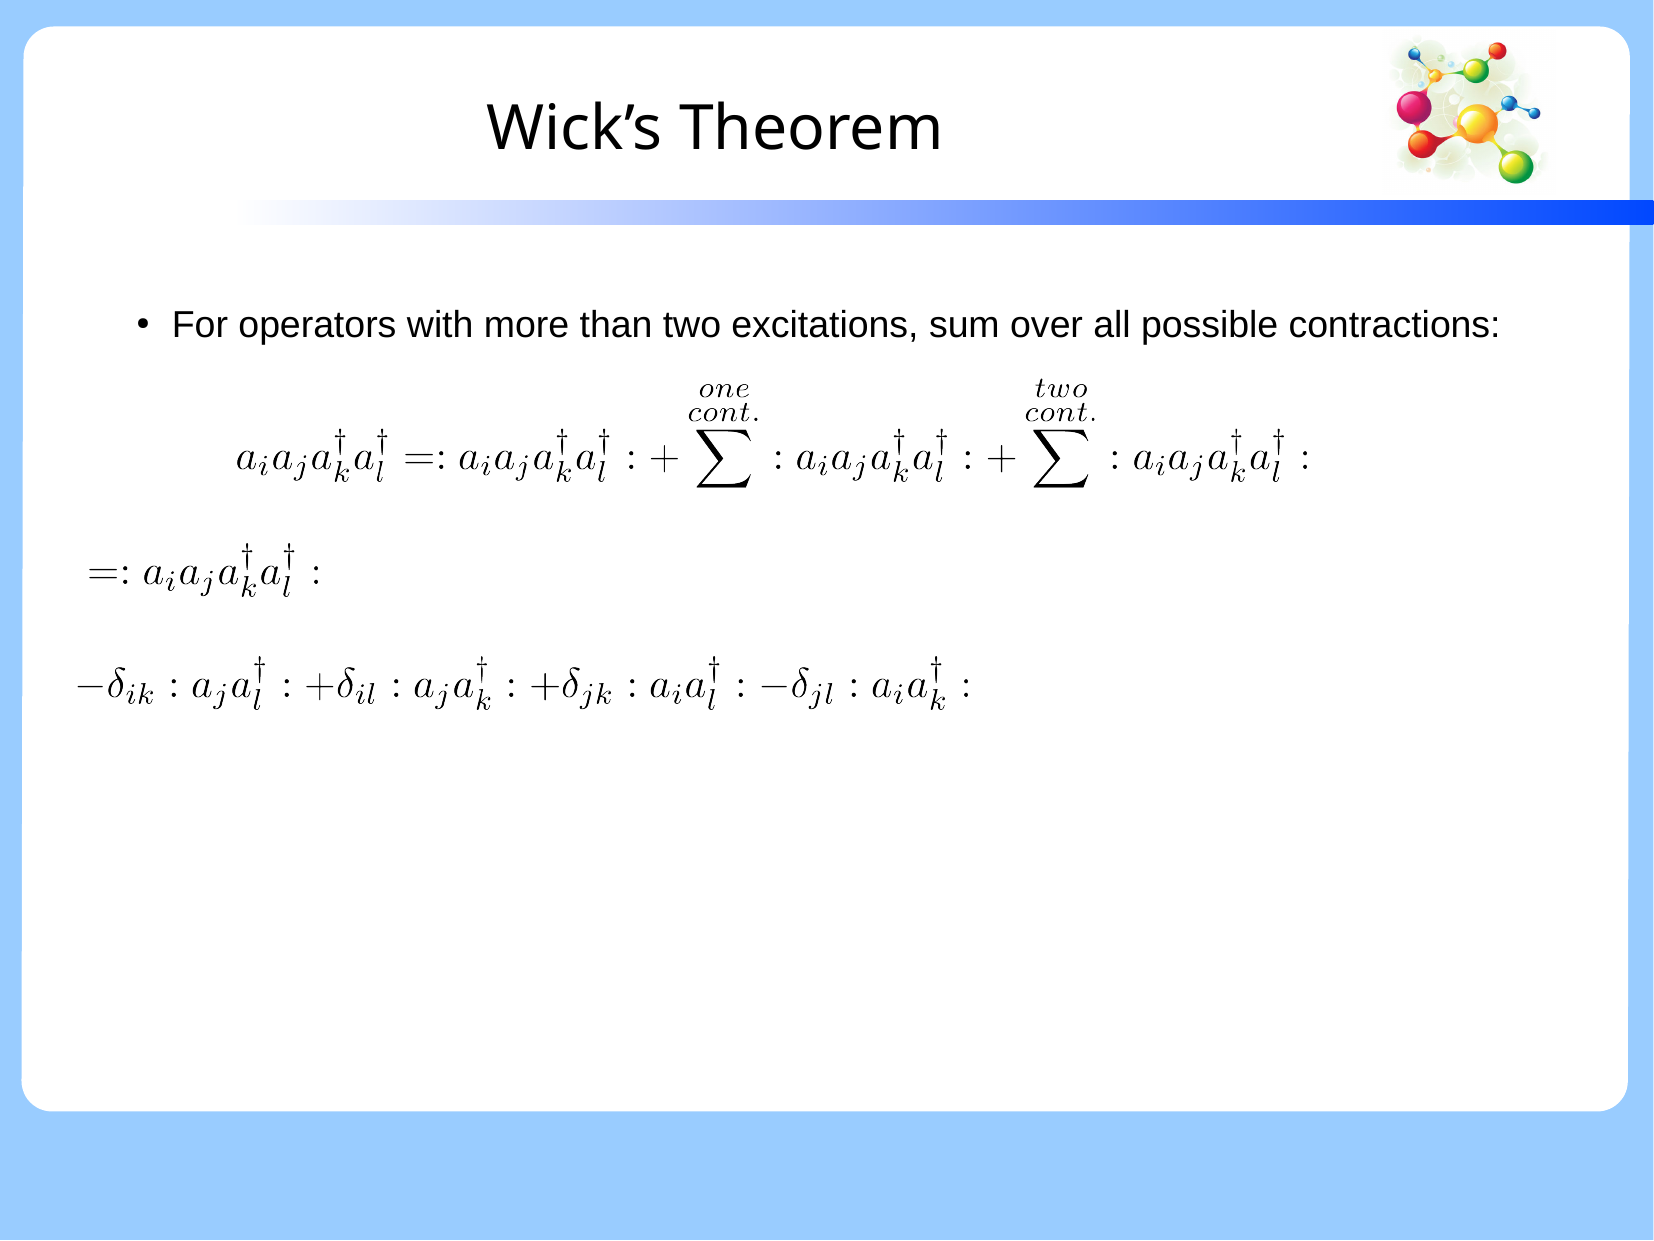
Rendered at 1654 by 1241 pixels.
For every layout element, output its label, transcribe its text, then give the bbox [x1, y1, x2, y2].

picture [237, 378, 1307, 488]
table_cell [873, 201, 877, 224]
text_box For operators with more than two excitations, sum over all possible contractions: [121, 254, 1523, 1241]
title Wick’s Theorem [82, 49, 1332, 201]
picture [89, 543, 318, 598]
picture [77, 656, 968, 710]
table_cell [956, 201, 961, 224]
picture [1382, 29, 1556, 195]
